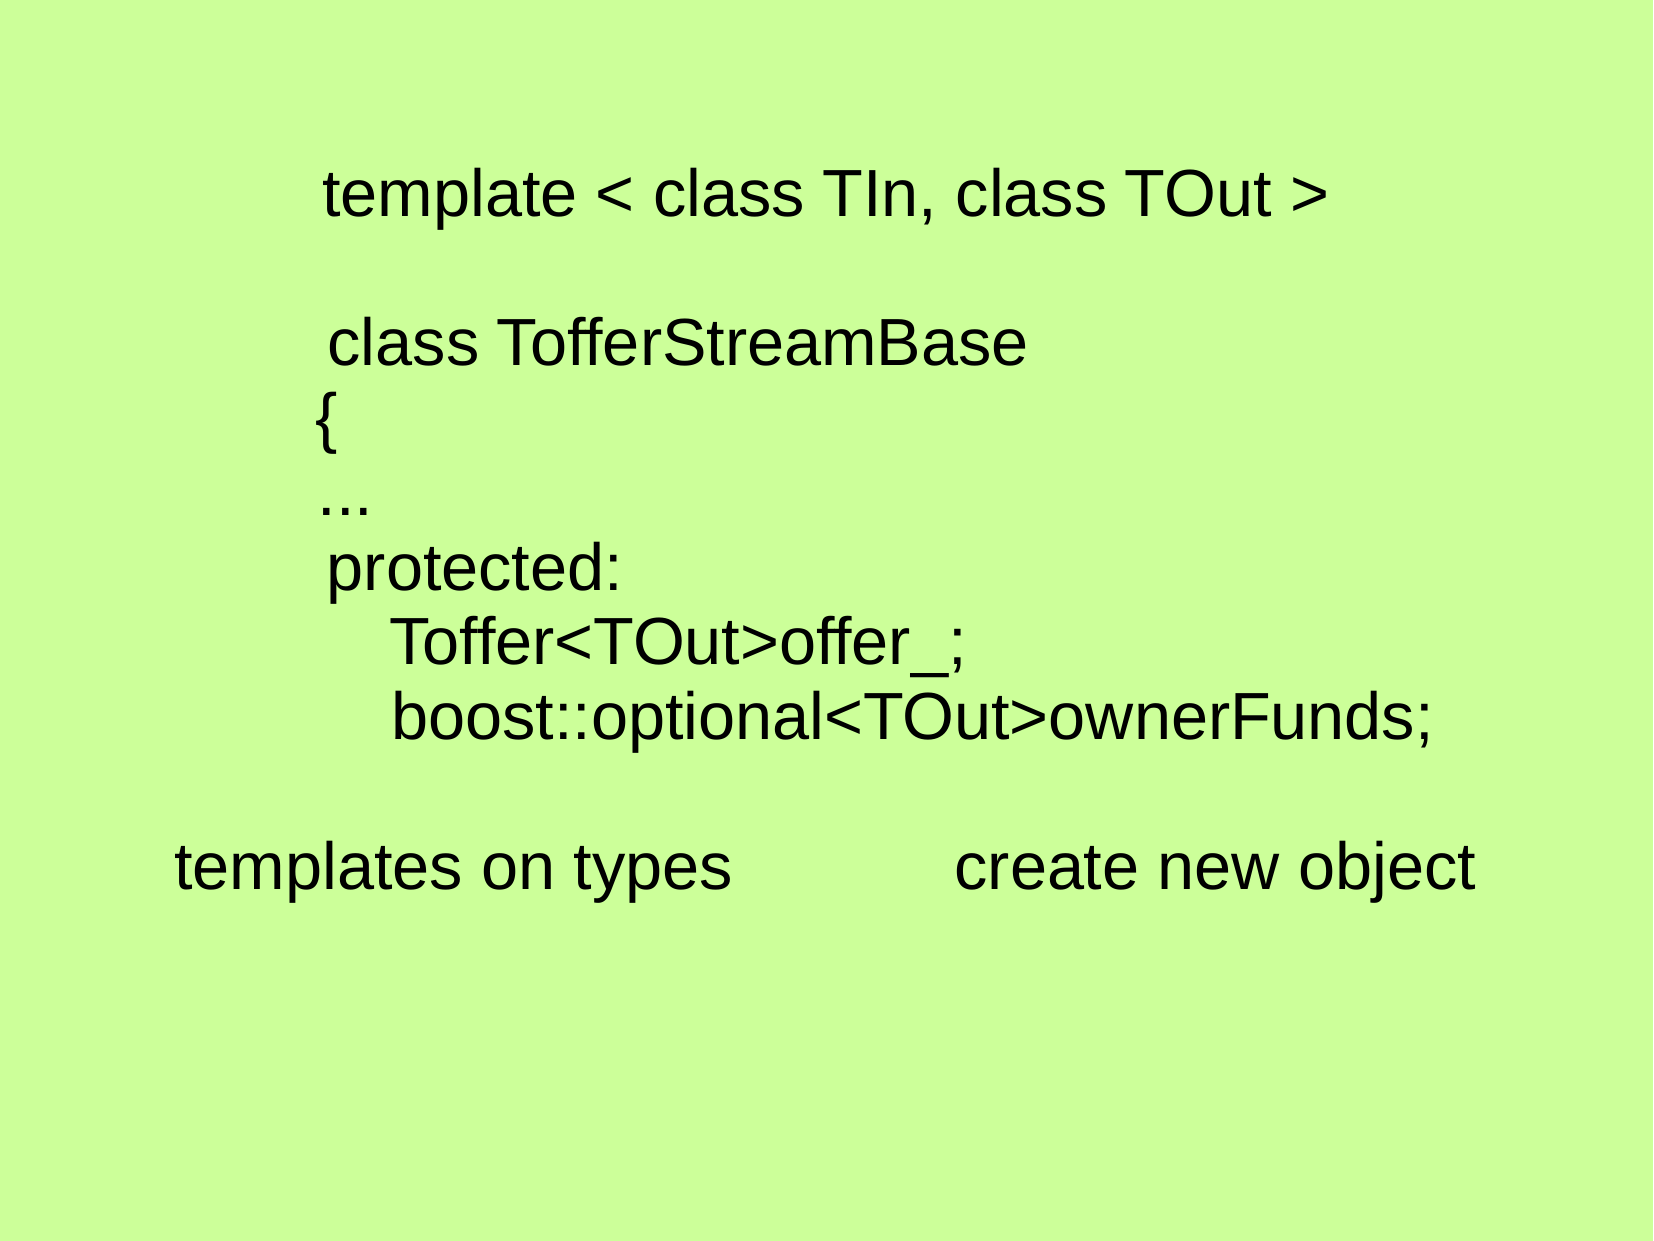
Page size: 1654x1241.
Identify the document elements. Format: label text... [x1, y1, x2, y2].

subtitle template < class TIn, class TOut > class TofferStreamBase { ... protected: Toffer<TOut>offer_; boost::optional<TOut>ownerFunds; templates on types create new object [82, 49, 1571, 1010]
